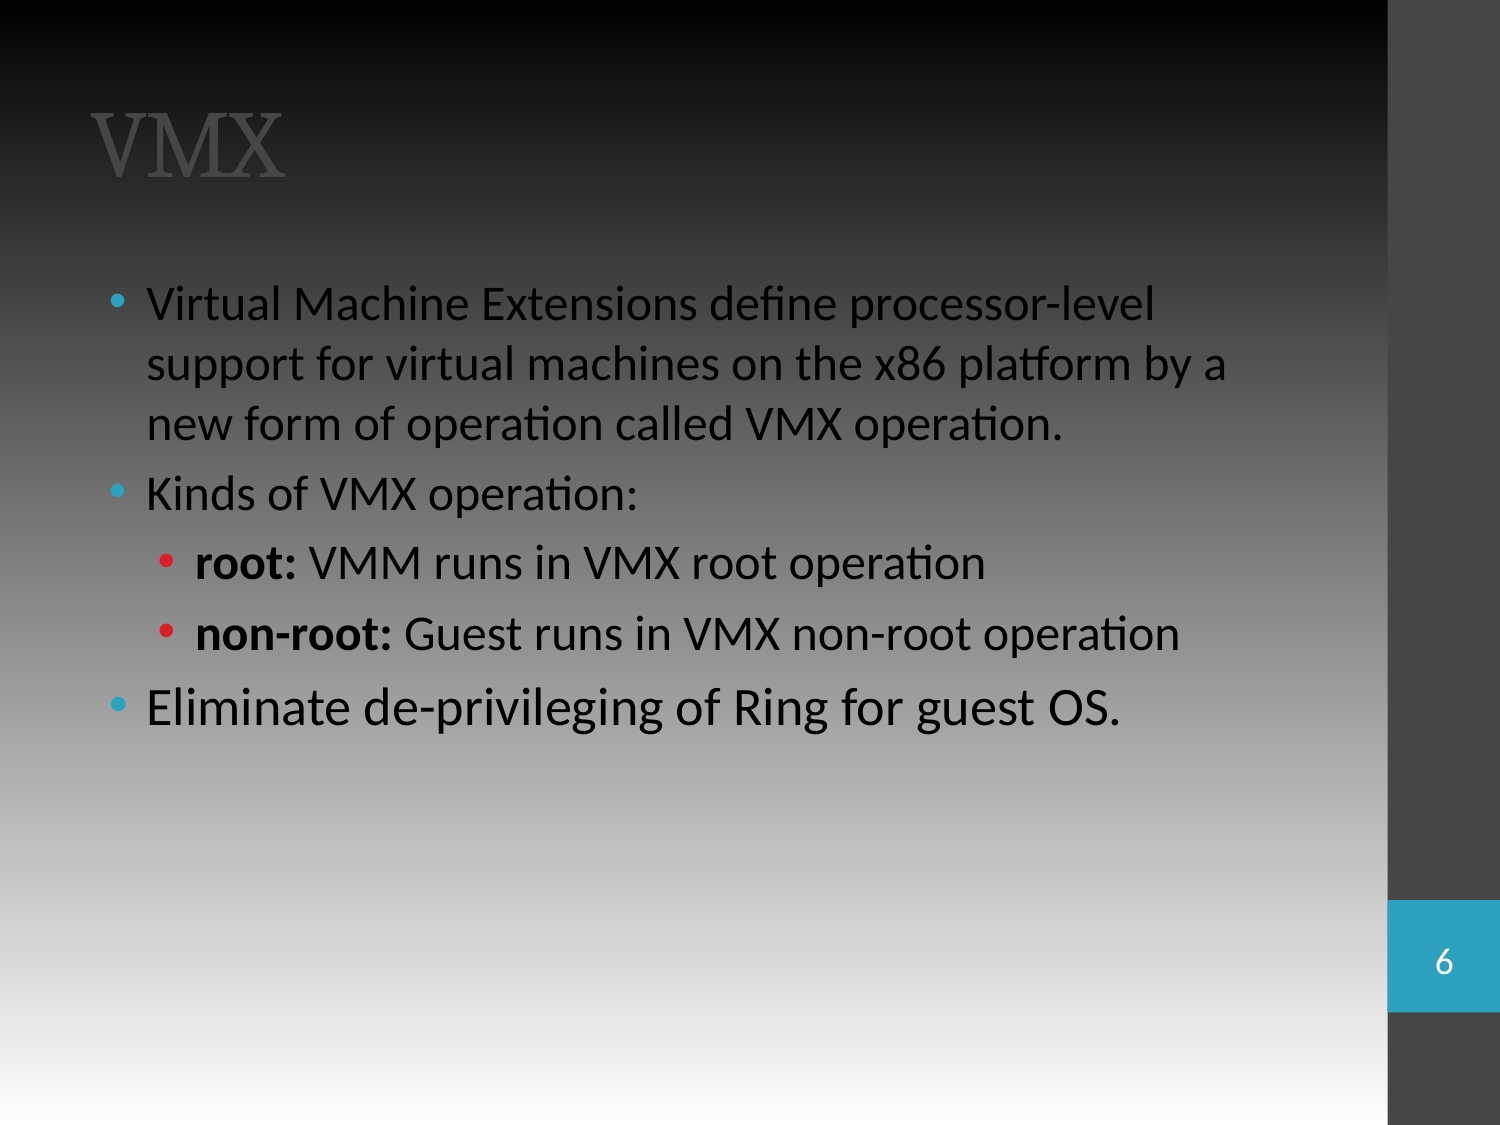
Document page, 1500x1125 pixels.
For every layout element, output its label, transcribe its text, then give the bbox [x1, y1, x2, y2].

title VMX [75, 45, 1325, 233]
slide_number <numéro> [1399, 926, 1490, 992]
list Virtual Machine Extensions define processor-level support for virtual machines on the x86 platform by a new form of operation called VMX operation. Kinds of VMX operation: root: VMM runs in VMX root operation non-root: Guest runs in VMX non-root operation Eliminate de-privileging of Ring for guest OS. [75, 262, 1325, 1050]
